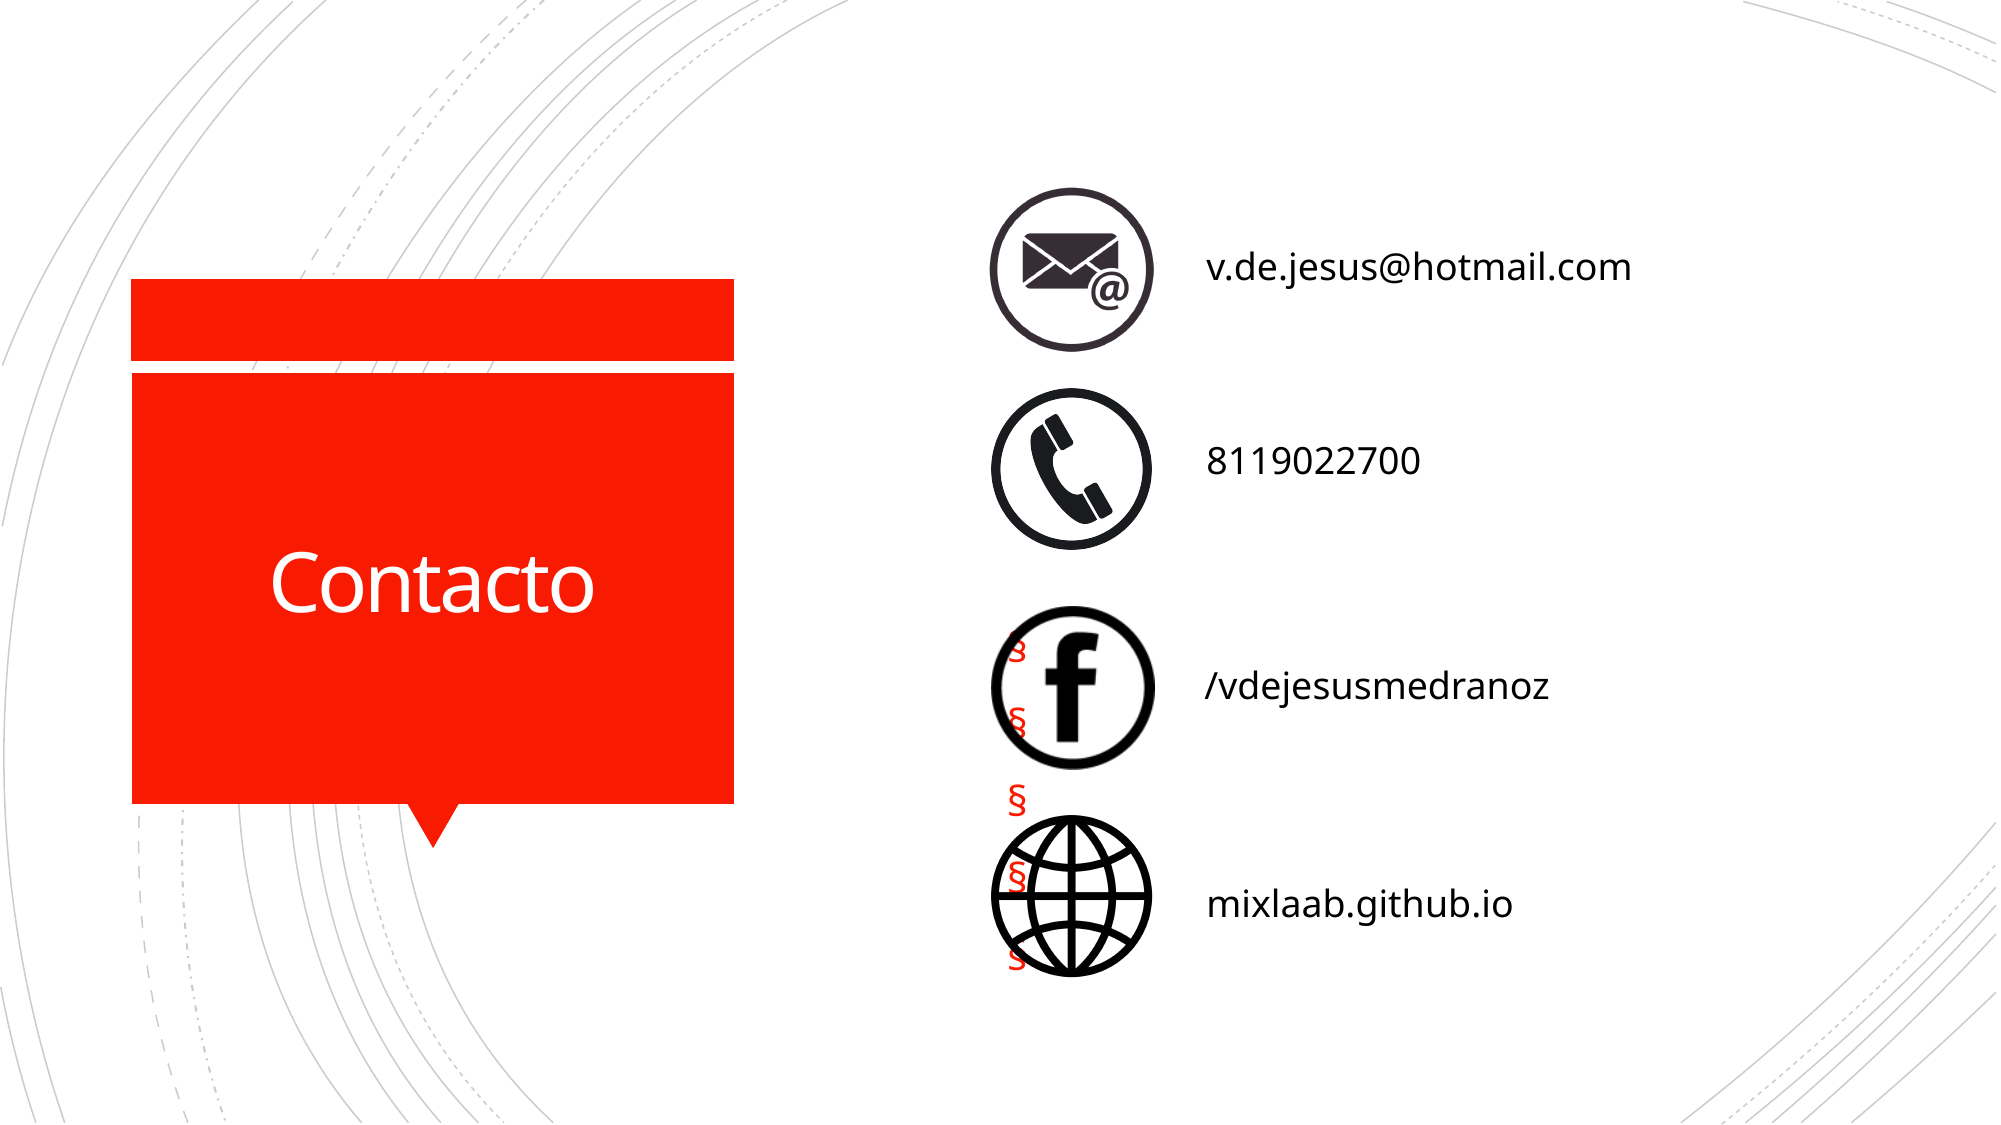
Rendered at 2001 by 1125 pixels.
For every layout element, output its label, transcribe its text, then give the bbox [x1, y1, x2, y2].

text_box v.de.jesus@hotmail.com [1191, 235, 1856, 342]
text_box /vdejesusmedranoz [1189, 654, 1854, 761]
picture [989, 813, 1154, 979]
picture [991, 606, 1155, 770]
title Contacto [145, 385, 720, 789]
picture [982, 180, 1161, 359]
text_box mixlaab.github.io [1191, 872, 1856, 979]
text_box 8119022700 [1191, 429, 1856, 536]
list [991, 608, 2000, 993]
picture [991, 388, 1152, 550]
